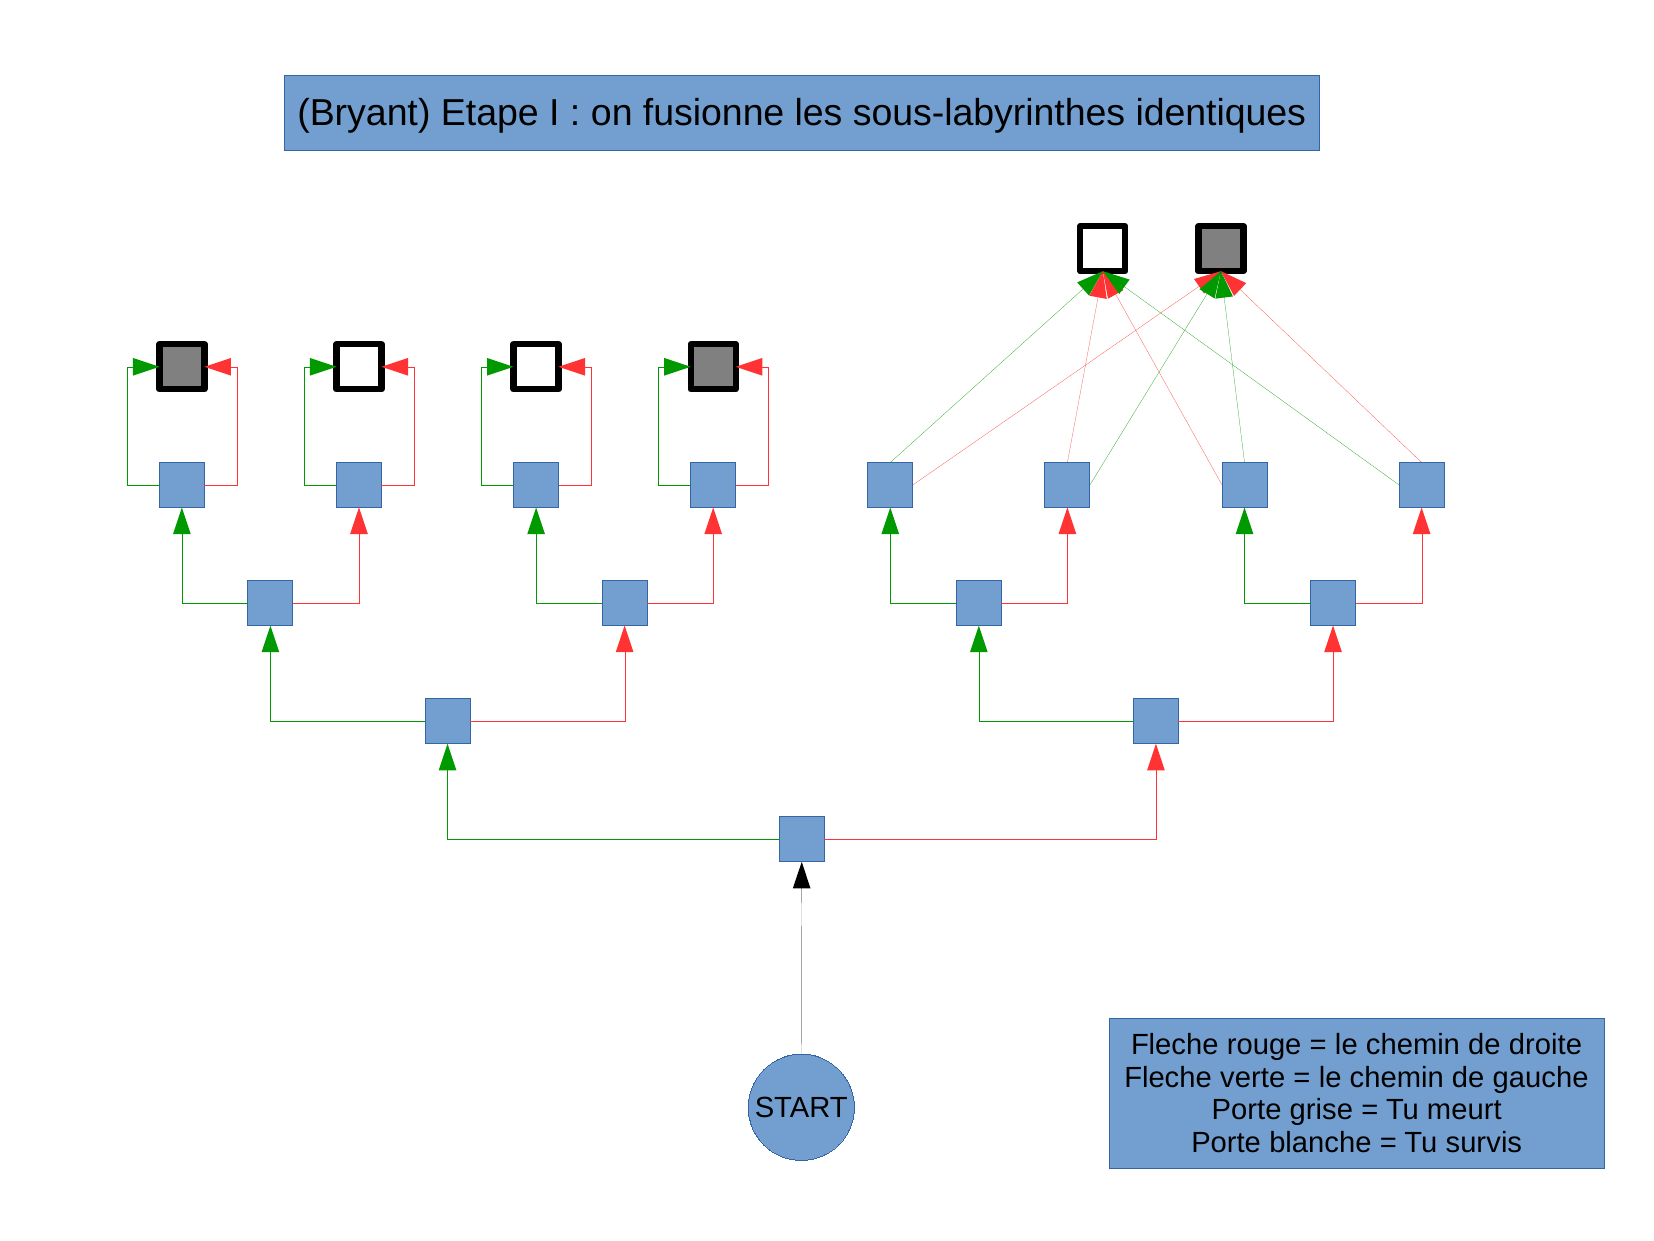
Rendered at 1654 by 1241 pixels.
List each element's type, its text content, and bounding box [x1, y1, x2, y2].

text_box [336, 344, 382, 390]
text_box [602, 580, 648, 626]
text_box [1310, 580, 1356, 626]
text_box (Bryant) Etape I : on fusionne les sous-labyrinthes identiques [284, 75, 1320, 151]
text_box [247, 580, 293, 626]
text_box [779, 816, 825, 862]
text_box [159, 462, 205, 508]
text_box [1399, 462, 1445, 508]
text_box [1222, 462, 1268, 508]
text_box [1133, 698, 1179, 744]
text_box [867, 462, 913, 508]
text_box [1044, 462, 1090, 508]
text_box [513, 344, 559, 390]
text_box [690, 344, 736, 390]
text_box [1080, 226, 1126, 272]
text_box [690, 462, 736, 508]
text_box [336, 462, 382, 508]
text_box [425, 698, 471, 744]
text_box Fleche rouge = le chemin de droite Fleche verte = le chemin de gauche Porte grise = Tu meurt Porte blanche = Tu survis [1109, 1018, 1605, 1169]
text_box START [748, 1054, 855, 1161]
text_box [956, 580, 1002, 626]
text_box [159, 344, 205, 390]
text_box [1198, 226, 1244, 272]
text_box [513, 462, 559, 508]
